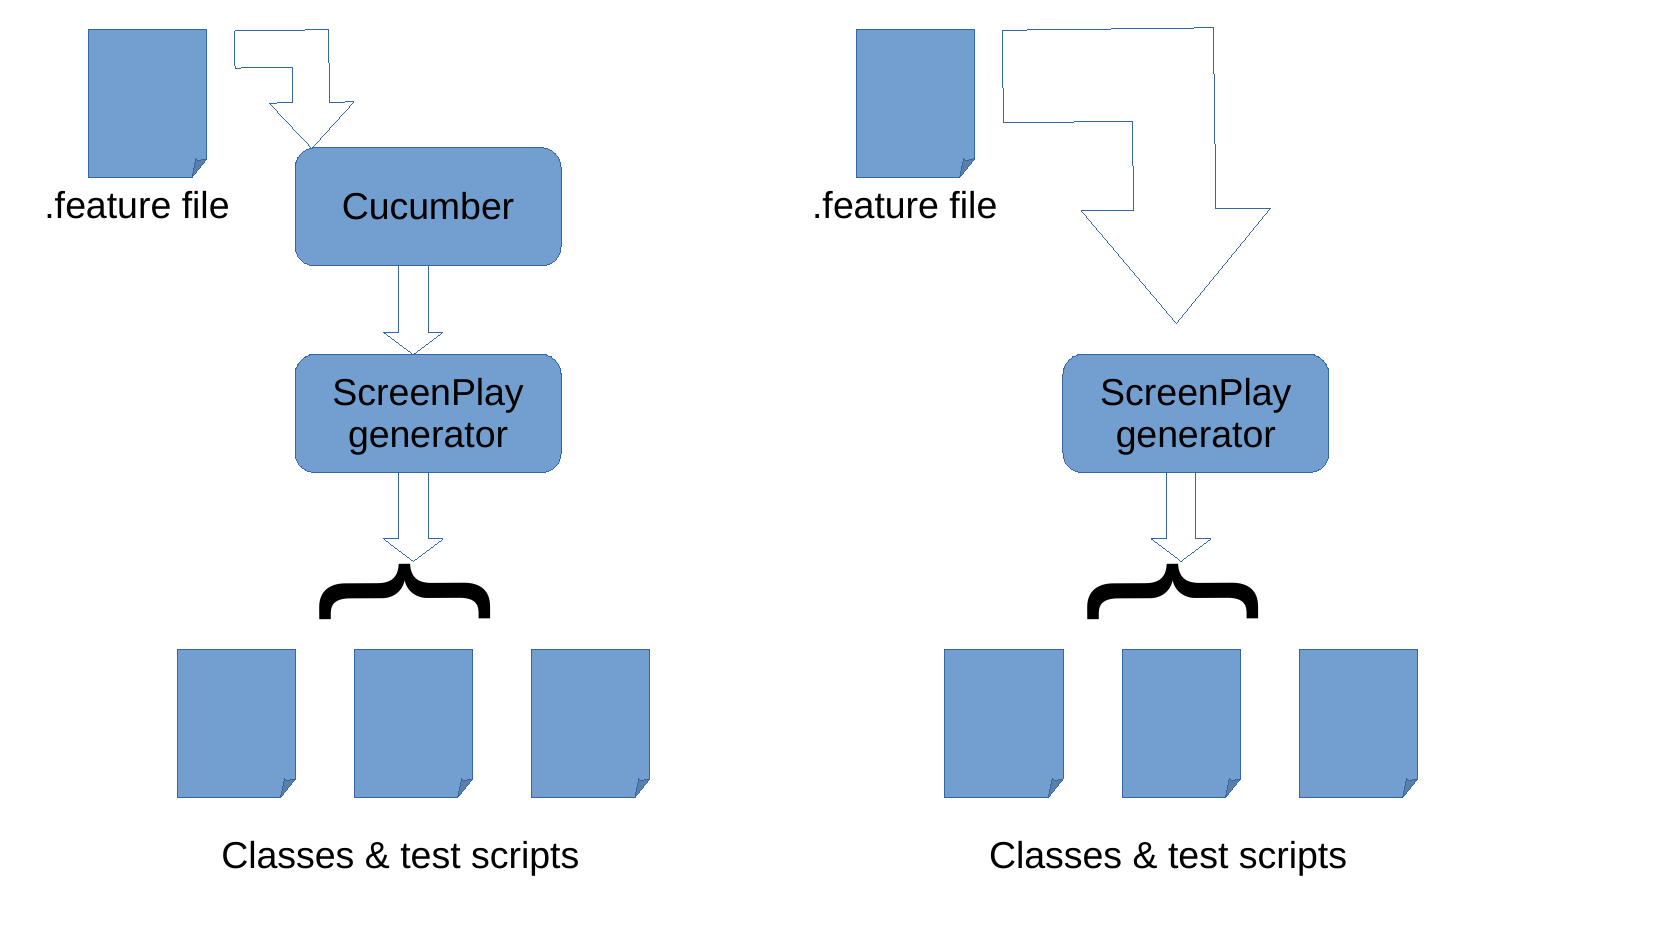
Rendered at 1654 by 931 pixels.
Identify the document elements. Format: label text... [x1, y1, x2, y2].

text_box [383, 472, 443, 547]
text_box [531, 649, 650, 798]
text_box [177, 649, 296, 798]
text_box ScreenPlay generator [1062, 354, 1329, 473]
text_box [944, 649, 1064, 798]
text_box Cucumber [295, 147, 562, 266]
text_box { [88, 546, 532, 591]
text_box ScreenPlay generator [295, 354, 562, 473]
text_box Classes & test scripts [206, 826, 595, 884]
text_box { [856, 546, 1300, 591]
text_box [383, 265, 443, 355]
text_box [354, 649, 473, 798]
text_box [88, 29, 207, 177]
text_box [234, 29, 354, 149]
text_box Classes & test scripts [974, 826, 1363, 884]
text_box .feature file [29, 177, 245, 234]
text_box [1151, 472, 1211, 547]
text_box [1002, 27, 1271, 324]
text_box [856, 29, 975, 177]
text_box [1299, 649, 1418, 798]
text_box [1122, 649, 1241, 798]
text_box .feature file [797, 177, 1013, 234]
